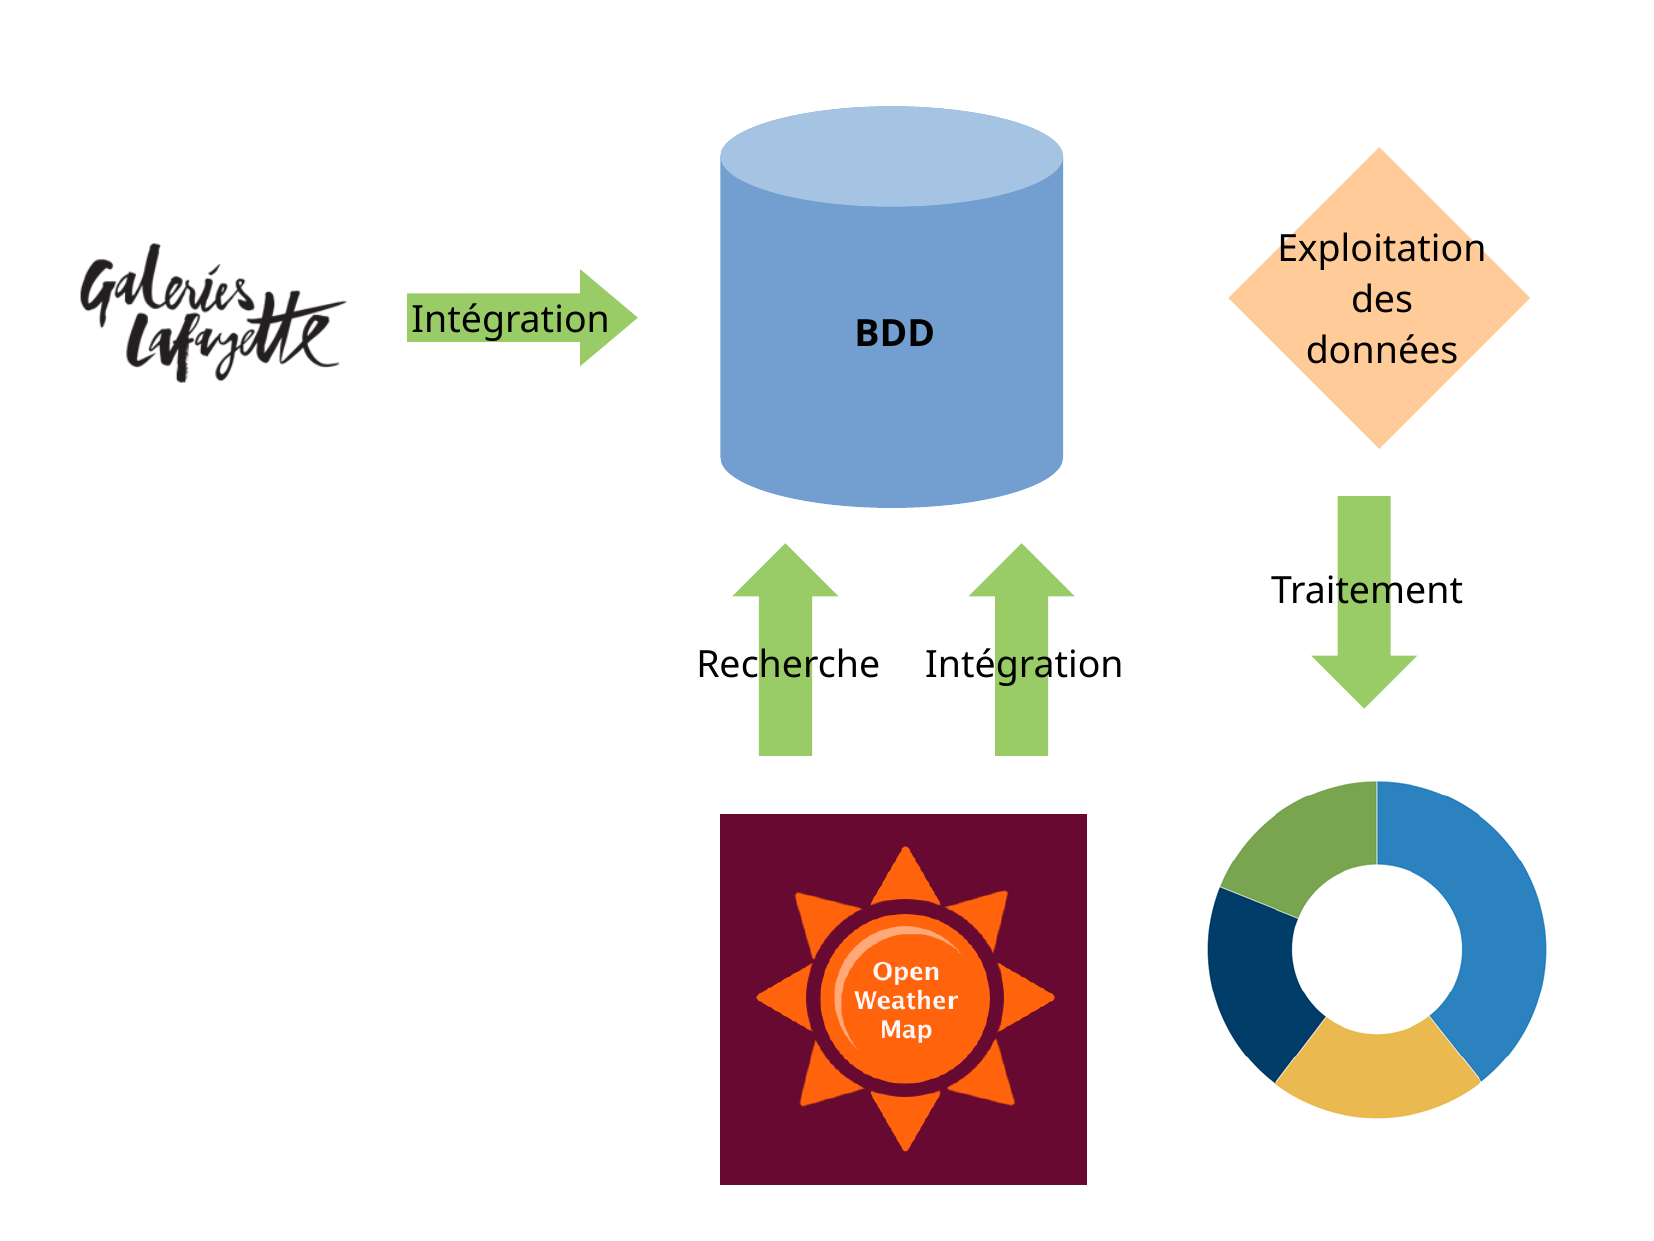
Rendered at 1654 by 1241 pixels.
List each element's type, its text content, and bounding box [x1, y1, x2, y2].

text_box BDD [720, 157, 1064, 508]
picture [720, 814, 1087, 1185]
picture [1191, 759, 1571, 1123]
text_box Traitement [1311, 496, 1418, 709]
text_box Exploitation des données [1228, 147, 1531, 449]
picture [35, 234, 391, 390]
text_box Recherche [732, 543, 839, 756]
text_box Intégration [968, 543, 1075, 756]
text_box Intégration [407, 269, 638, 367]
